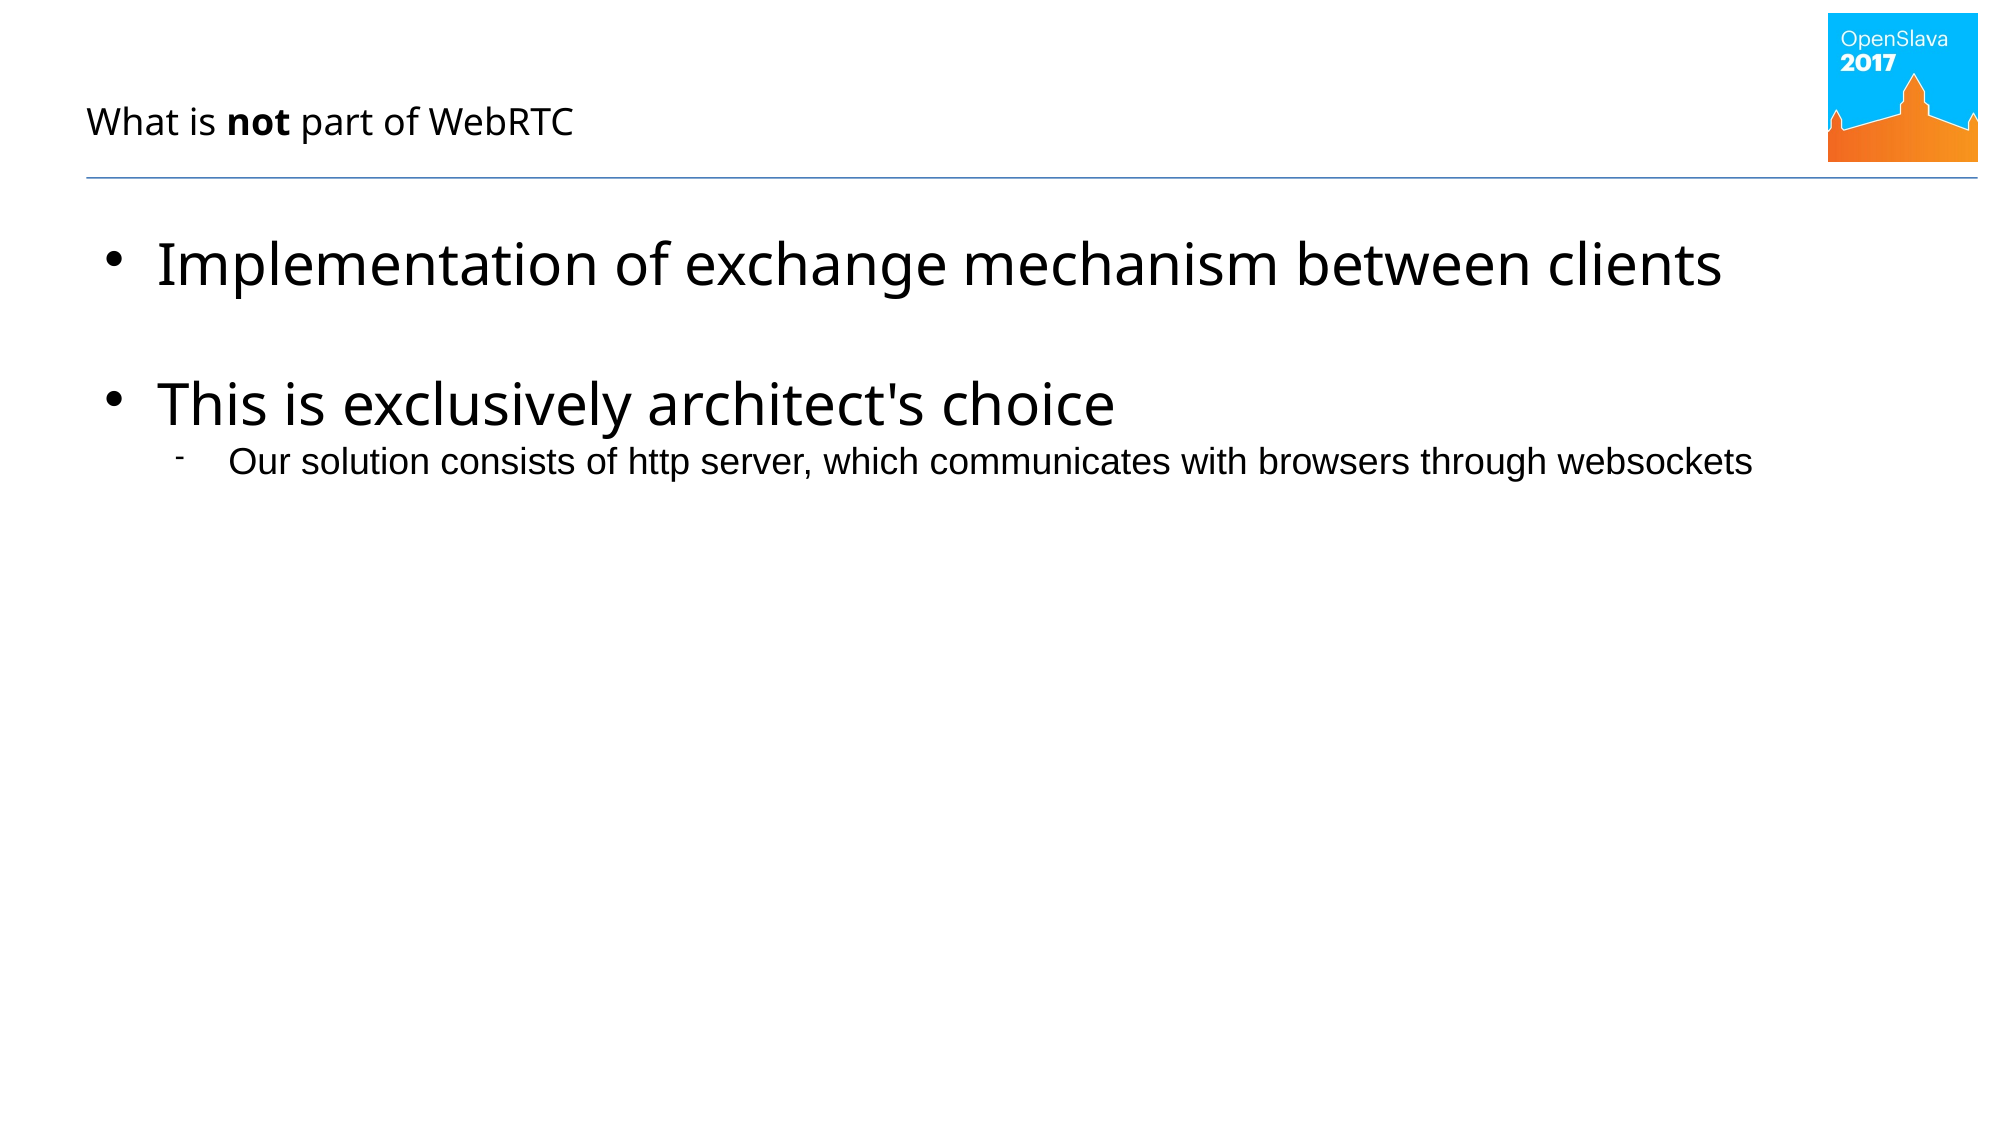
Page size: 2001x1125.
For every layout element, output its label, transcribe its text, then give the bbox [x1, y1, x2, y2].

picture [1941, 35, 1947, 45]
text_box Implementation of exchange mechanism between clients This is exclusively architect's choice Our solution consists of http server, which communicates with browsers through websockets [86, 226, 1829, 997]
text_box What is not part of WebRTC [86, 62, 1829, 178]
picture [1842, 54, 1871, 71]
picture [1873, 54, 1881, 71]
picture [1884, 54, 1895, 71]
picture [1918, 37, 1924, 45]
picture [1868, 37, 1882, 44]
picture [1829, 75, 1978, 162]
